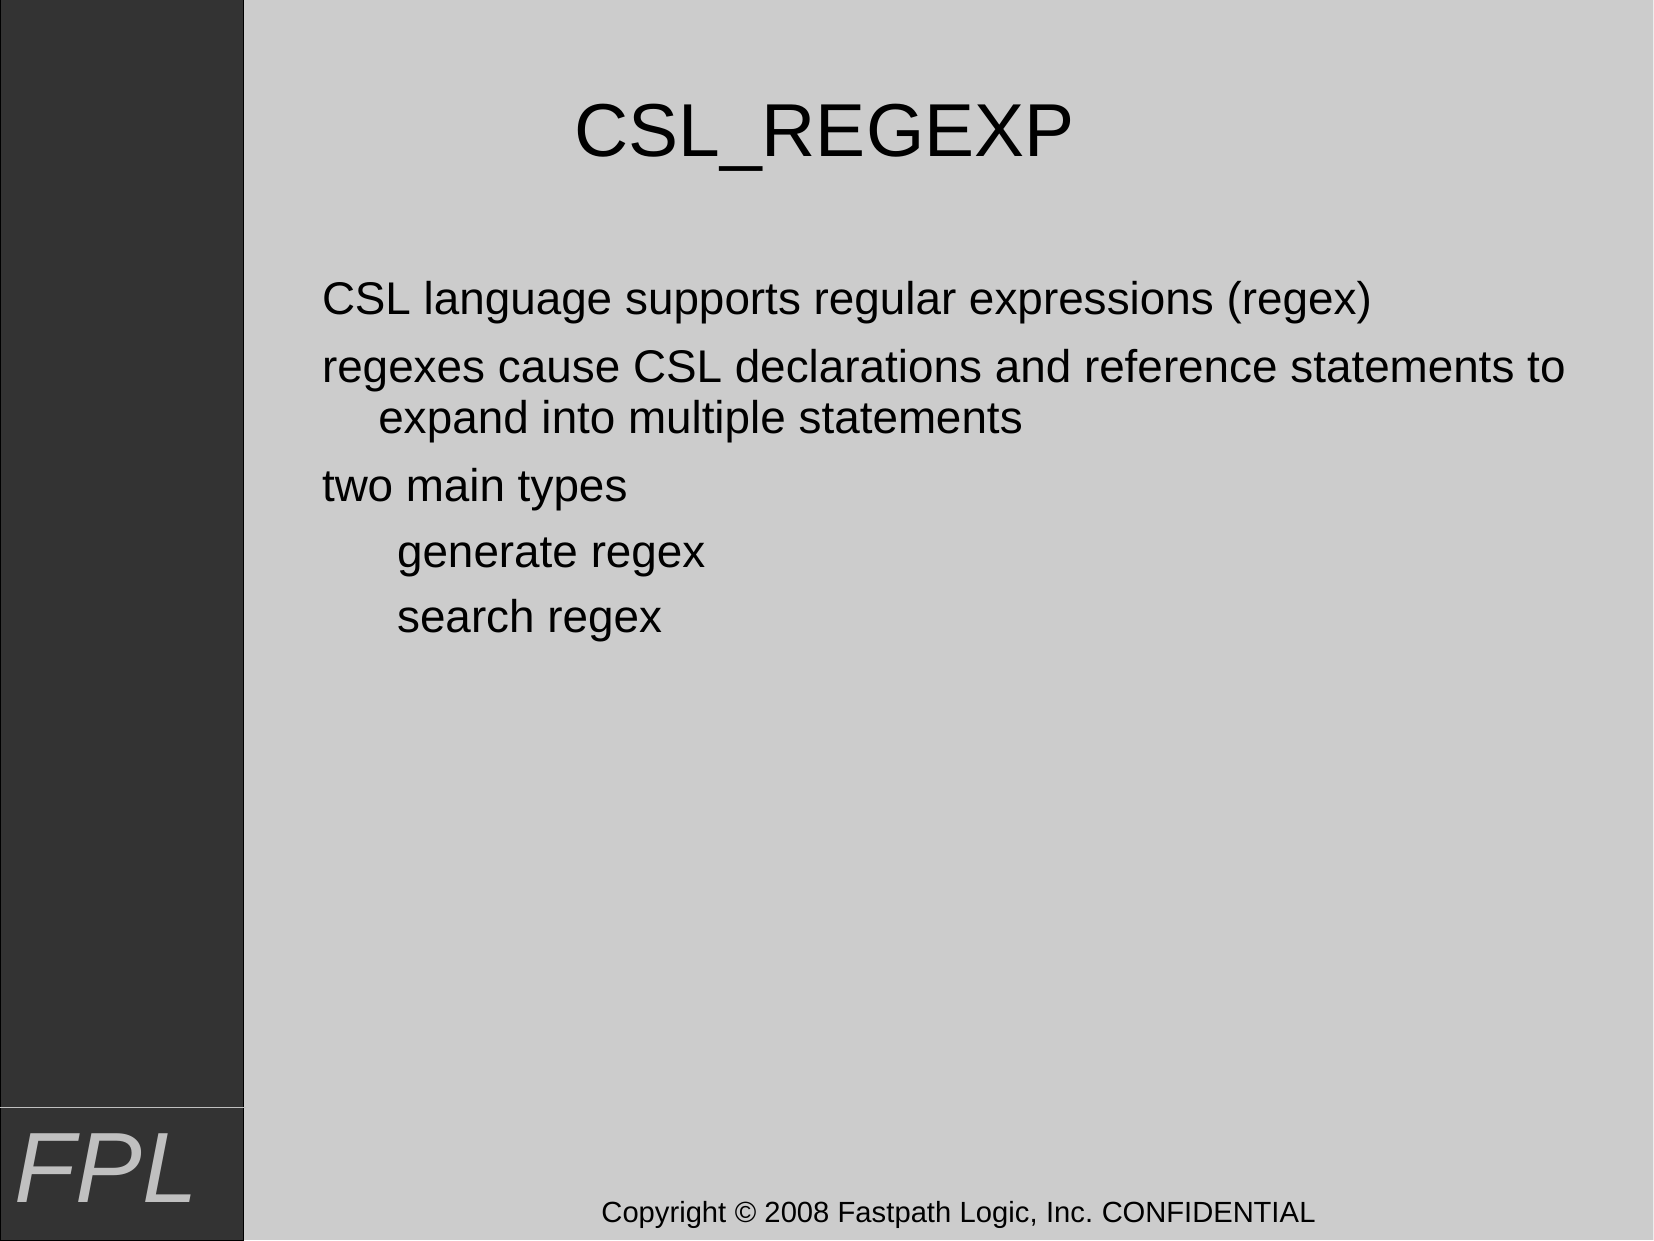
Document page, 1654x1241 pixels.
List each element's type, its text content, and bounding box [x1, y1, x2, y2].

title CSL_REGEXP [118, 48, 1531, 212]
list CSL language supports regular expressions (regex) regexes cause CSL declarations and reference statements to expand into multiple statements two main types generate regex search regex [322, 272, 1635, 1179]
